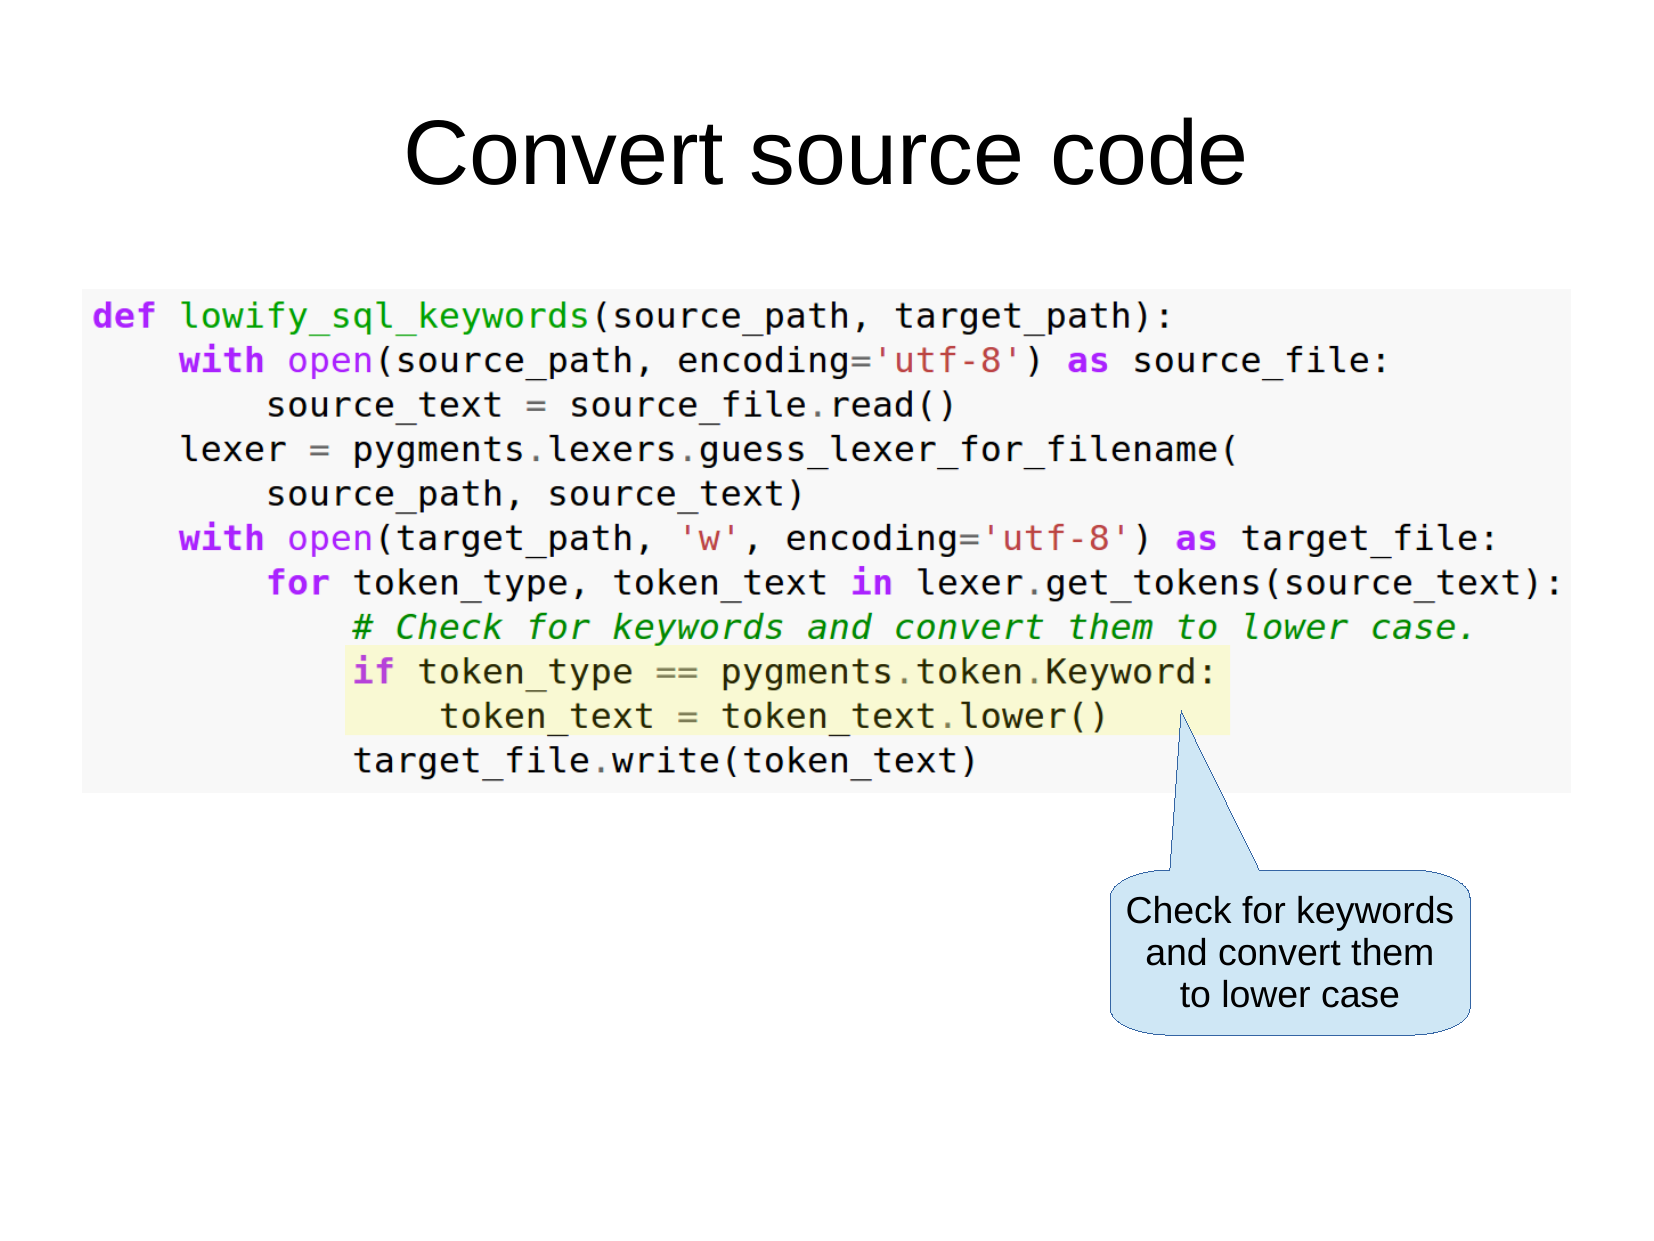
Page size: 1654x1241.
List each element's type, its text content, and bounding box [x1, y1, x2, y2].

picture [82, 289, 1571, 793]
text_box Check for keywords and convert them to lower case [1110, 710, 1471, 1036]
text_box [345, 645, 1231, 736]
title Convert source code [82, 49, 1571, 257]
